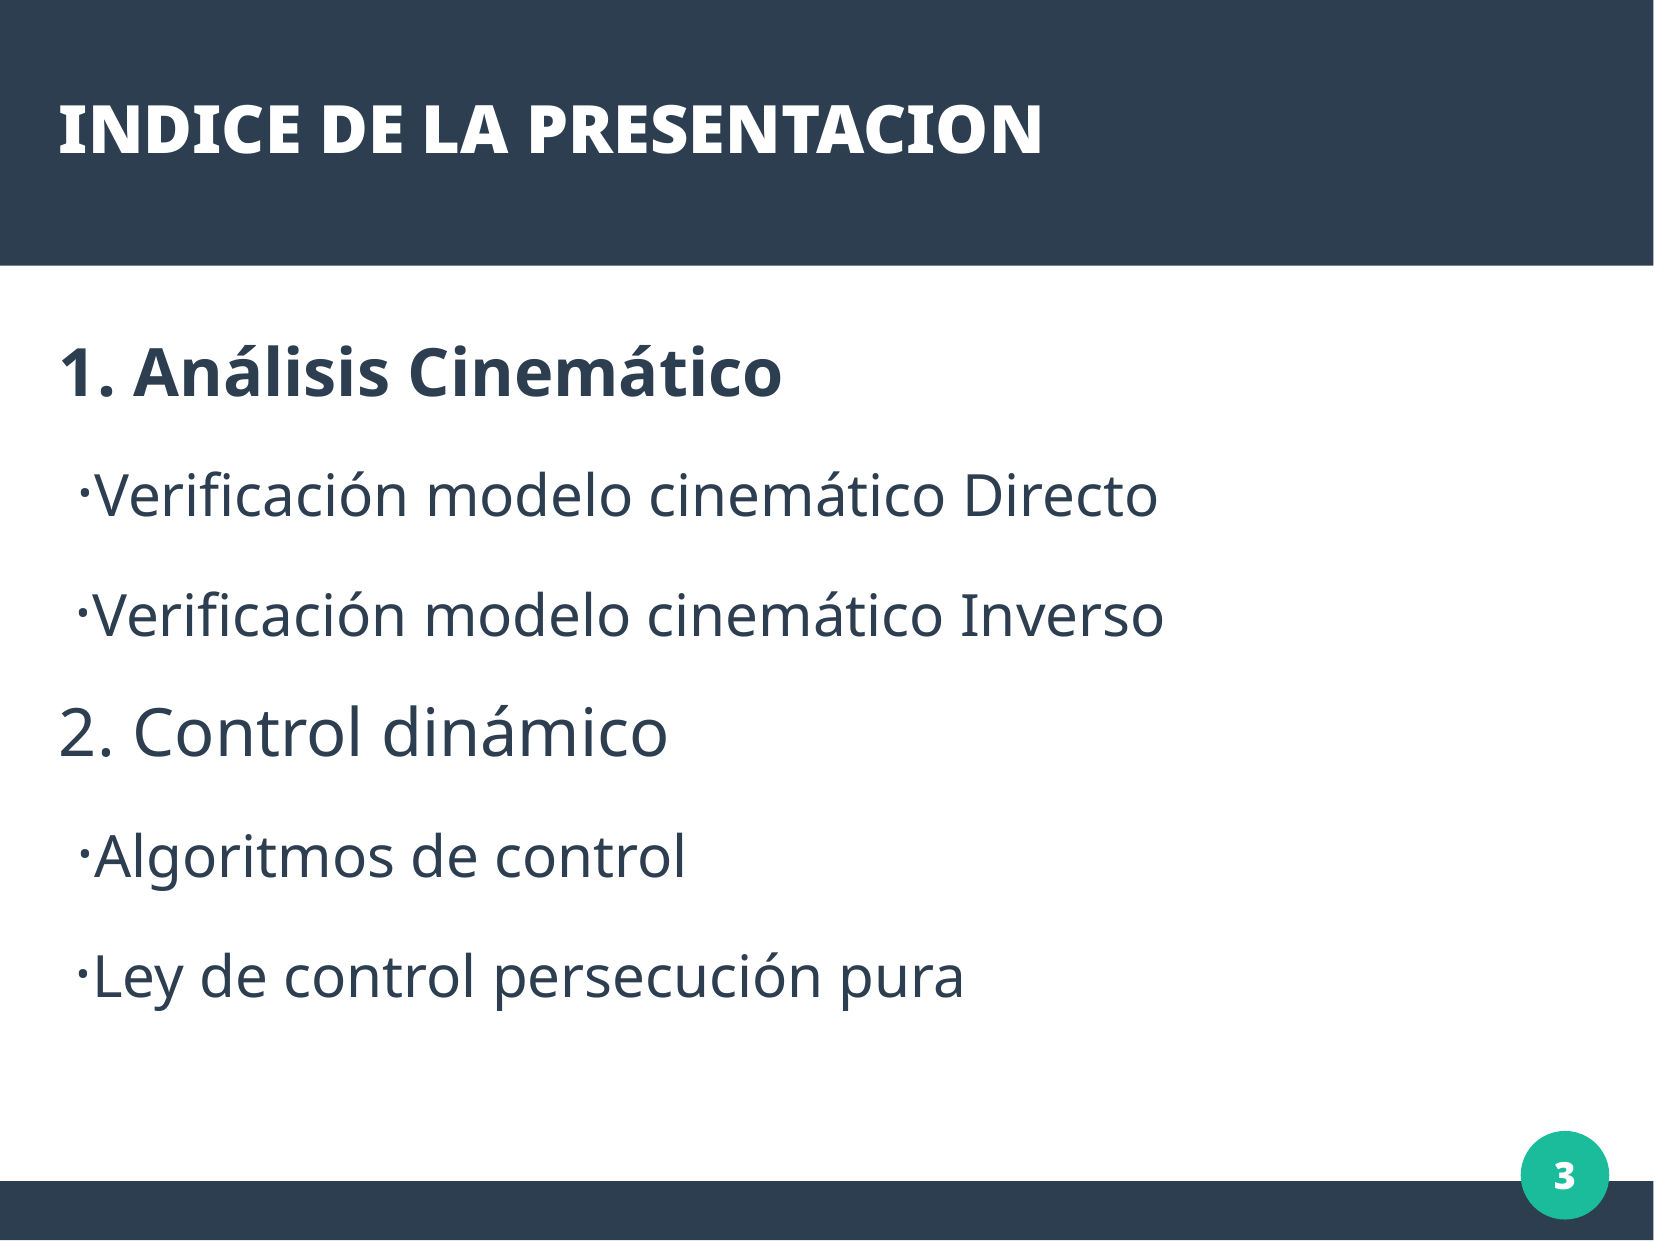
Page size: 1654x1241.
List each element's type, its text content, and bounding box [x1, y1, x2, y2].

title INDICE DE LA PRESENTACION [59, 49, 1595, 207]
list 1. Análisis Cinemático ·Verificación modelo cinemático Directo ·Verificación modelo cinemático Inverso 2. Control dinámico ·Algoritmos de control ·Ley de control persecución pura [59, 324, 1595, 1152]
